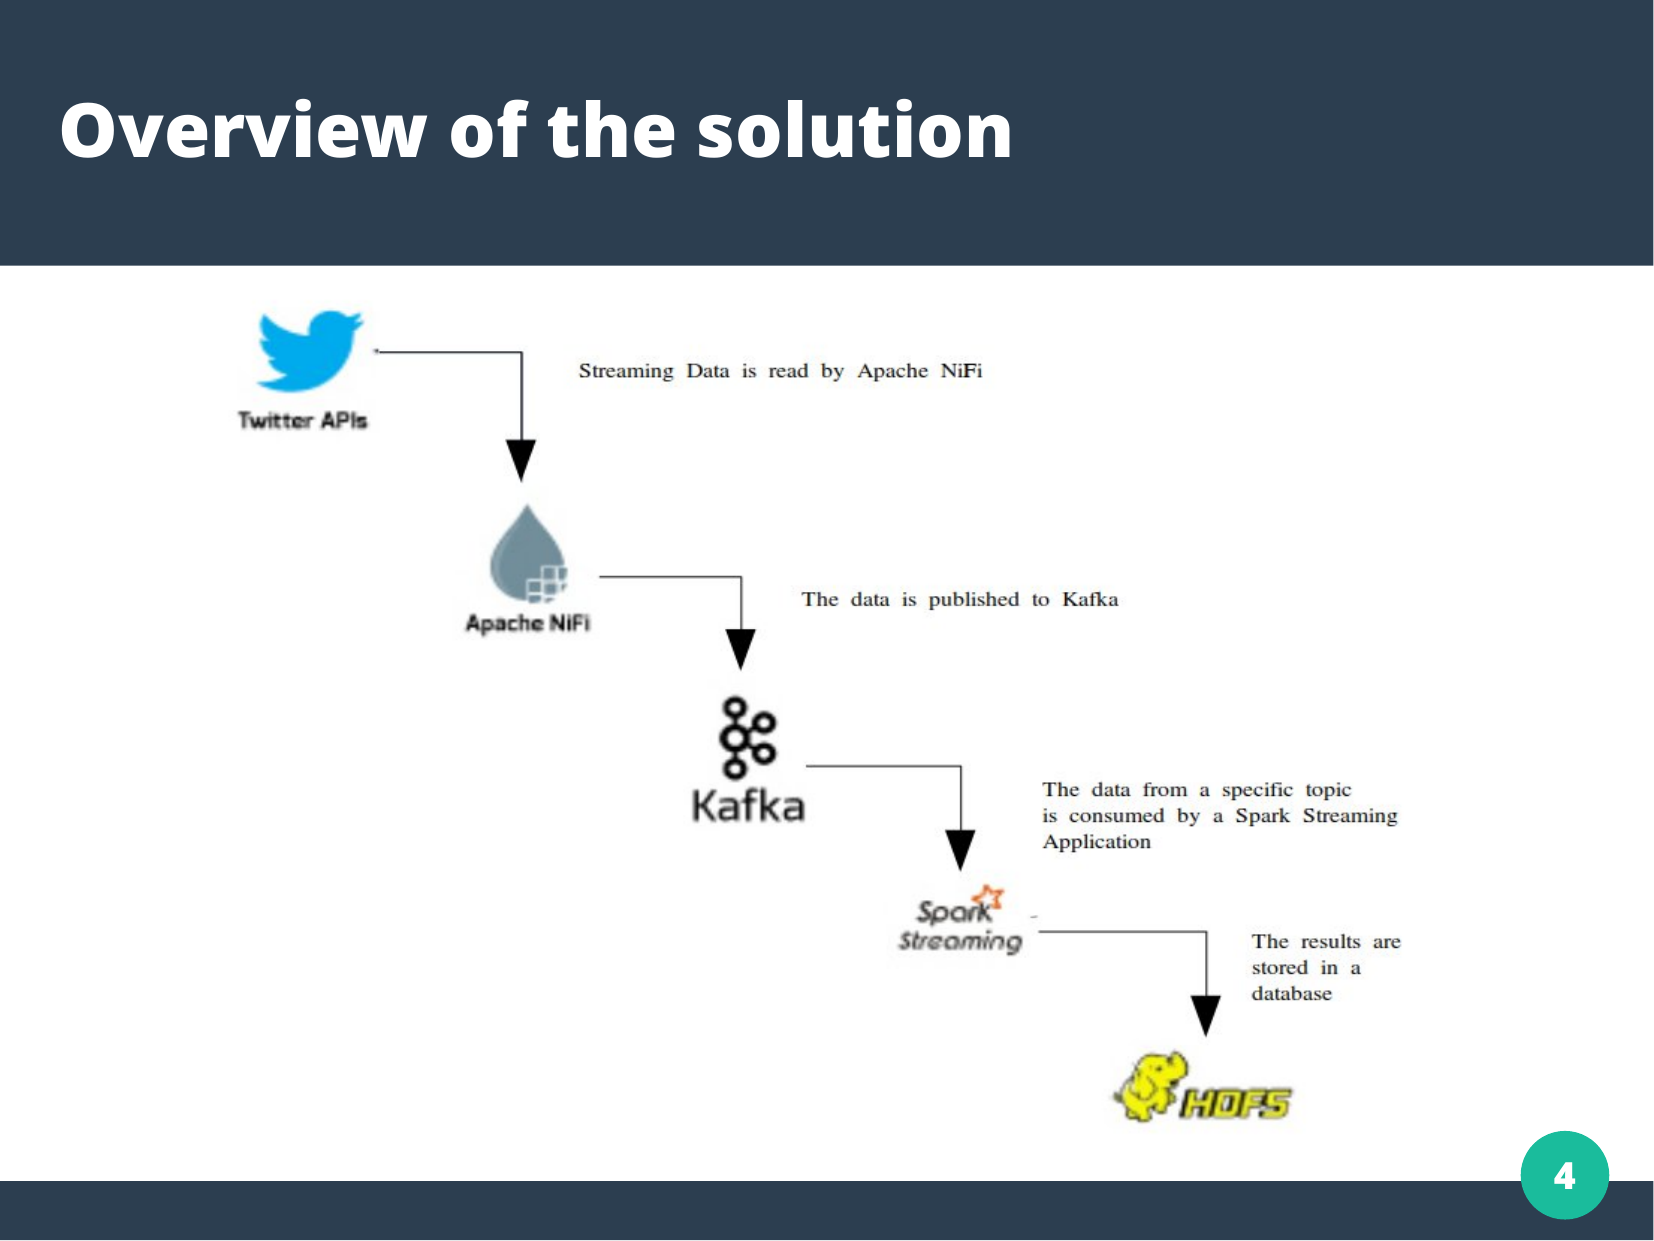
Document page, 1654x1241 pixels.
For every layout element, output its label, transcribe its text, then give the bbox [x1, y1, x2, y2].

picture [181, 279, 1411, 1155]
title Overview of the solution [59, 49, 1595, 207]
